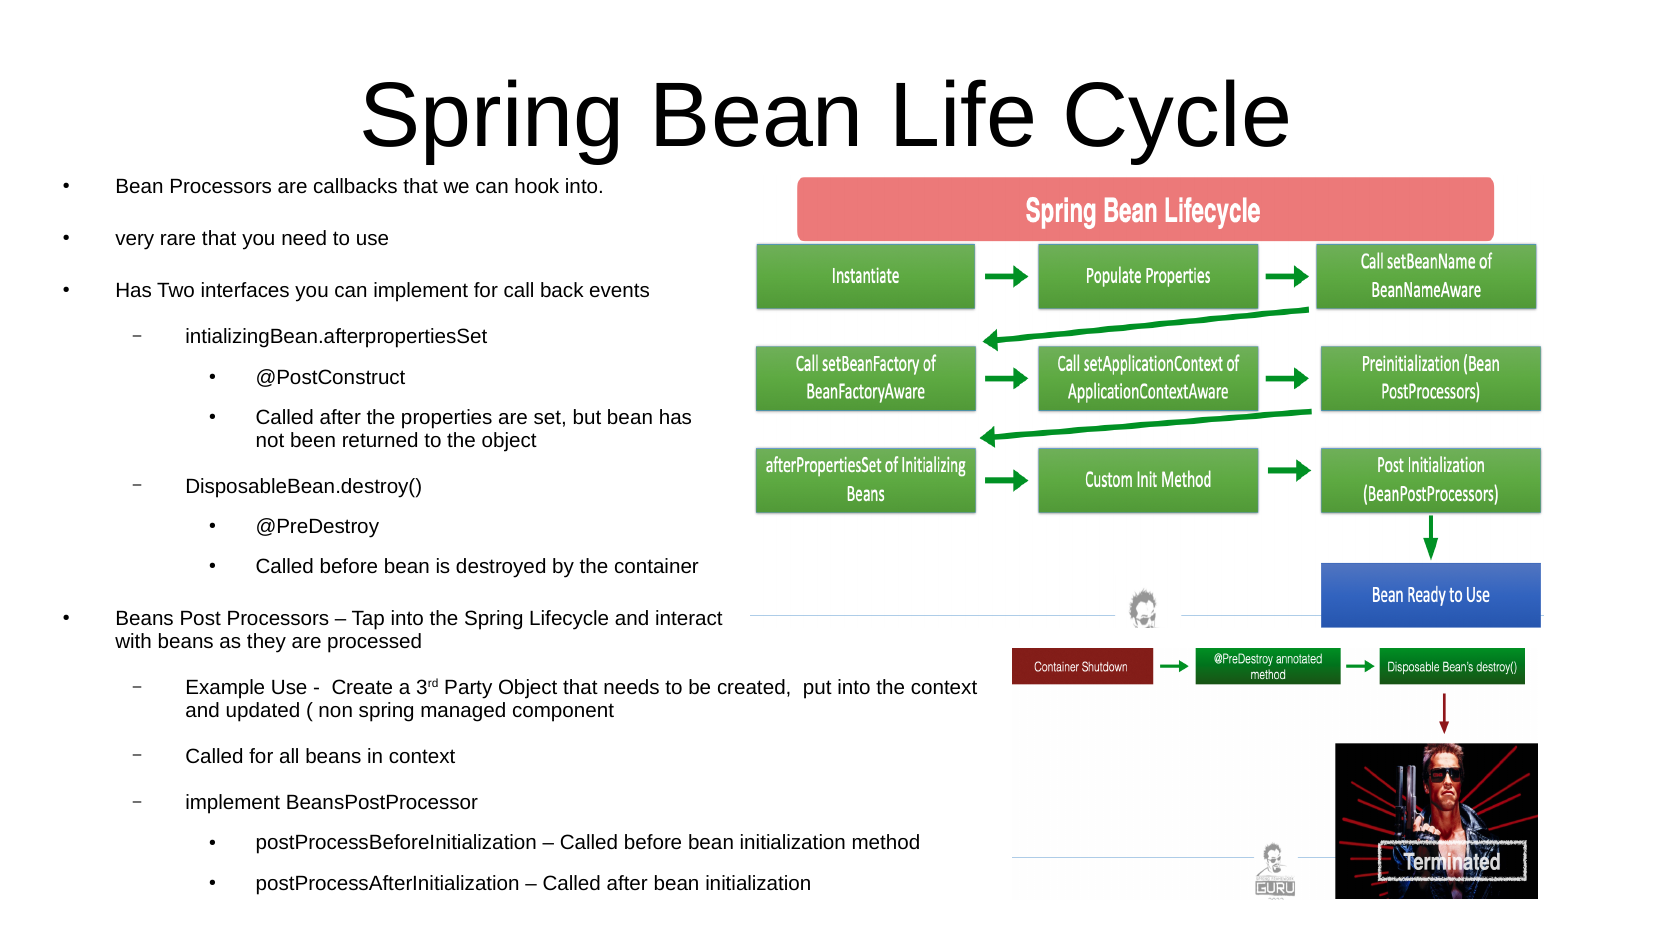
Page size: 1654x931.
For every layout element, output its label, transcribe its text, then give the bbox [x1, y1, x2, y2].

picture [1012, 648, 1538, 901]
list Bean Processors are callbacks that we can hook into. very rare that you need to use Has Two interfaces you can implement for call back events intializingBean.afterpropertiesSet @PostConstruct Called after the properties are set, but bean has not been returned to the object DisposableBean.destroy() @PreDestroy Called before bean is destroyed by the container Beans Post Processors – Tap into the Spring Lifecycle and interact with beans as they are processed Example Use - Create a 3rd Party Object that needs to be created, put into the context and updated ( non spring managed component Called for all beans in context implement BeansPostProcessor postProcessBeforeInitialization – Called before bean initialization method postProcessAfterInitialization – Called after bean initialization [45, 175, 1576, 901]
picture [750, 175, 1544, 628]
title Spring Bean Life Cycle [82, 37, 1571, 175]
